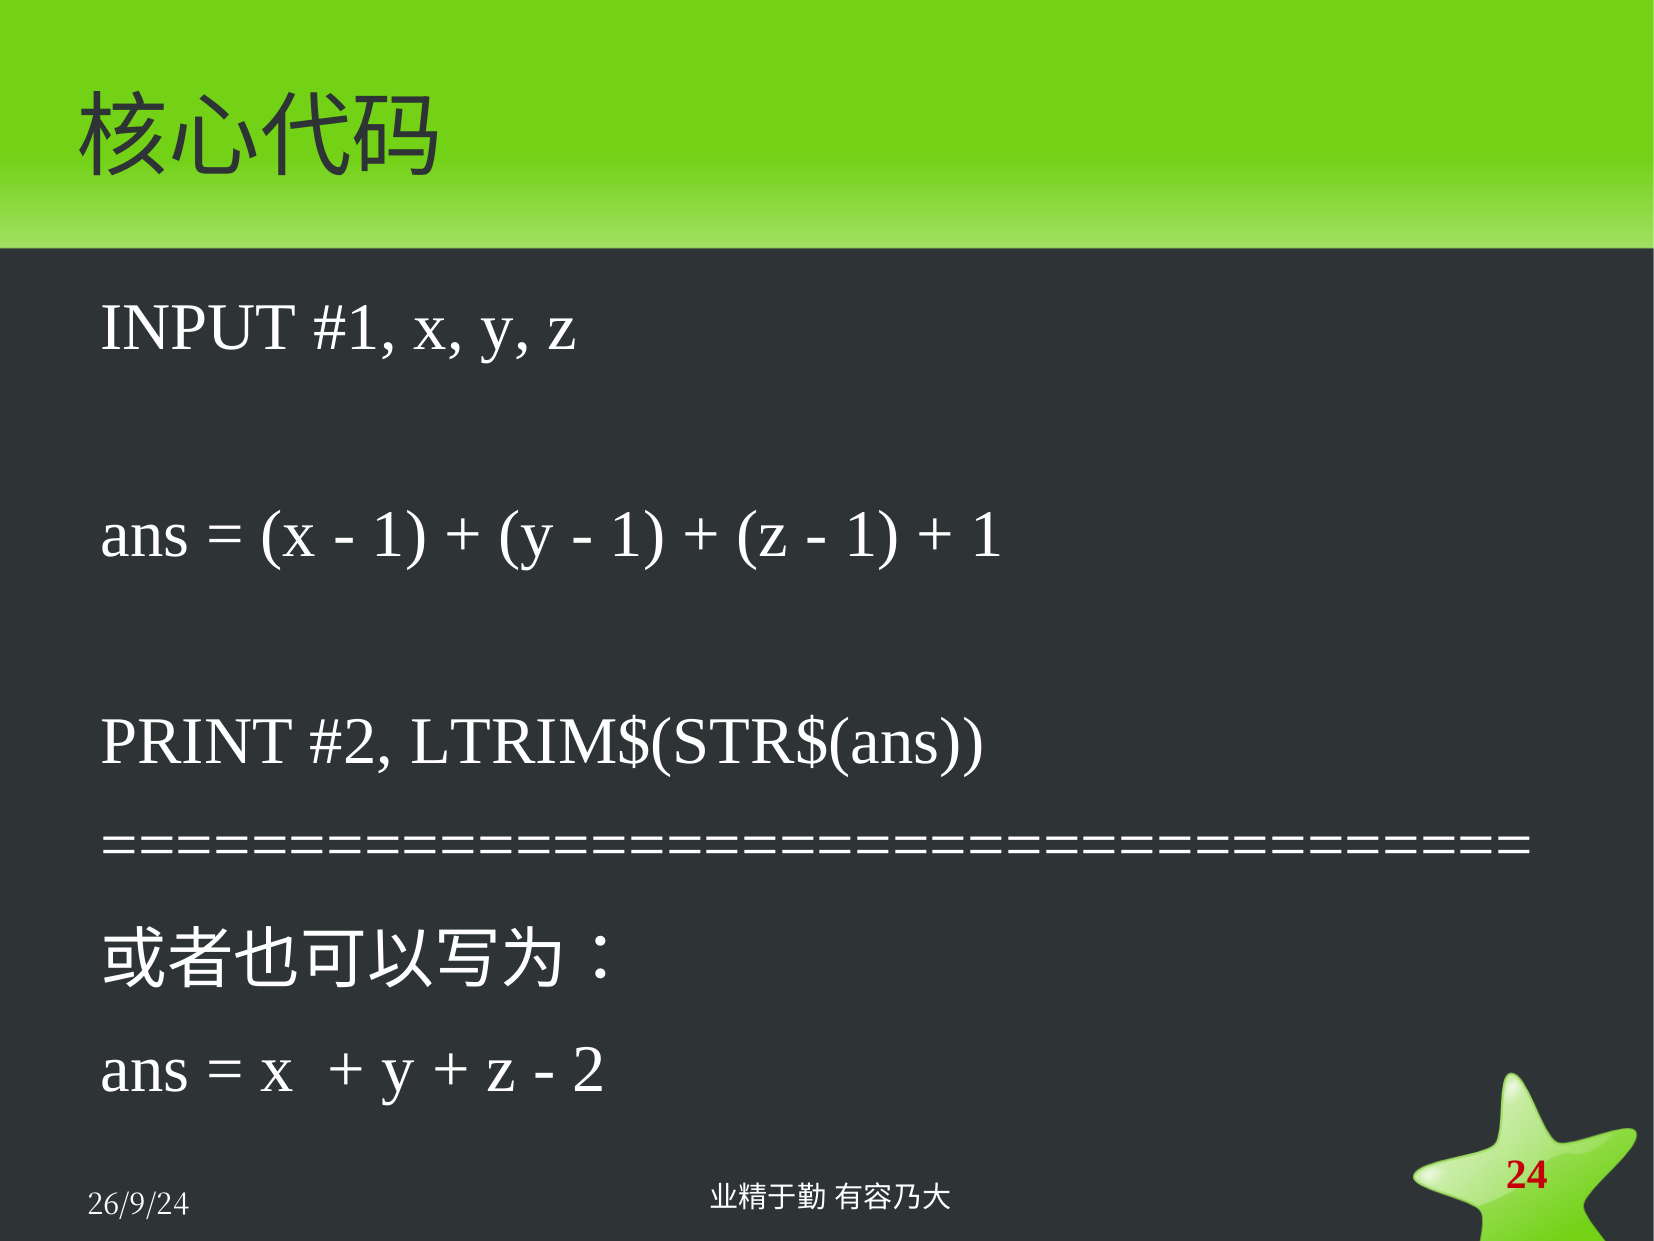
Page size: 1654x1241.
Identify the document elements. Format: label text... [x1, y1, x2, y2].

list INPUT #1, x, y, z ans = (x - 1) + (y - 1) + (z - 1) + 1 PRINT #2, LTRIM$(STR$(ans)) ====================================== 或者也可以写为： ans = x + y + z - 2 [82, 290, 1571, 1141]
title 核心代码 [76, 29, 1565, 237]
picture [0, 0, 1654, 1241]
